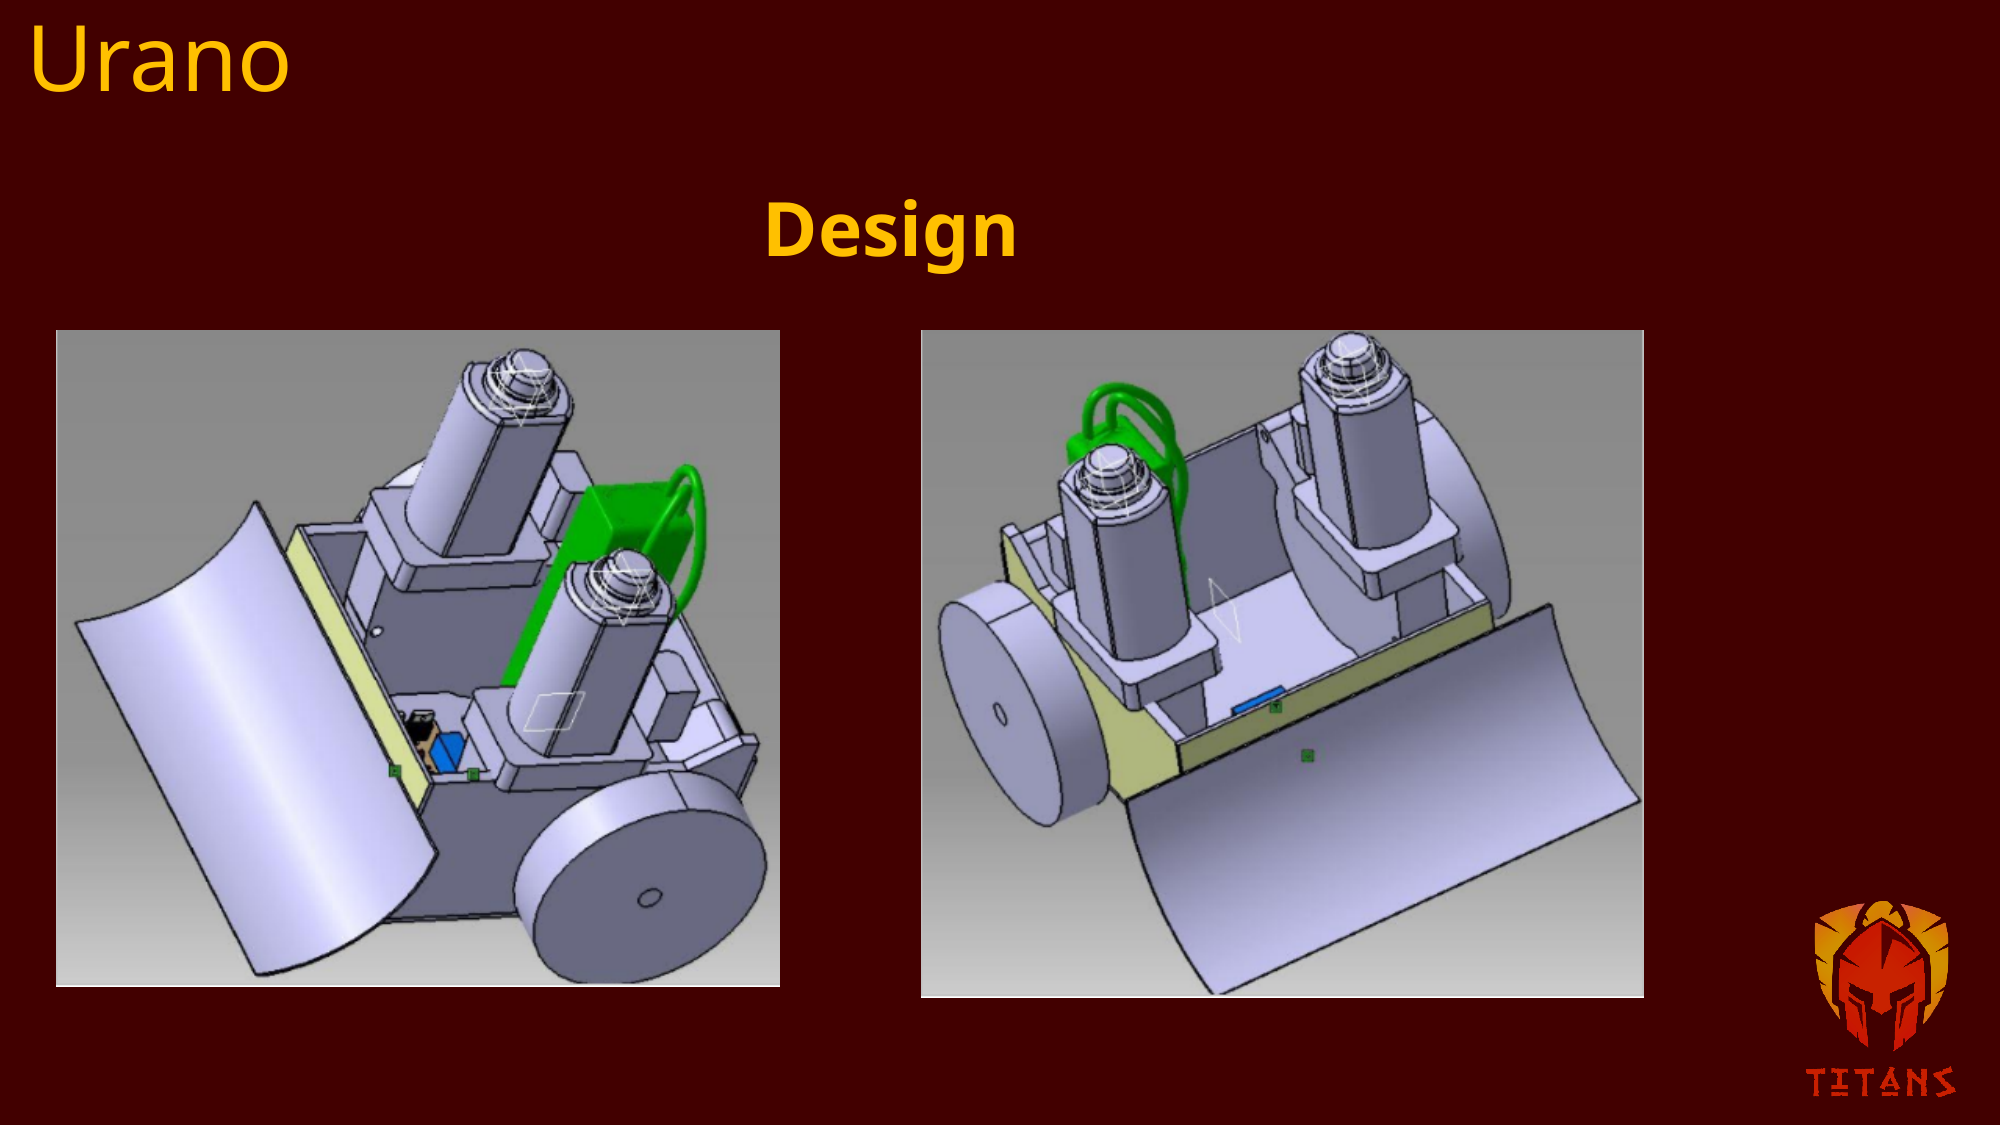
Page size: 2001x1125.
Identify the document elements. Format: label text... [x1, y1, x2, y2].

text_box Design [762, 181, 1052, 284]
picture [56, 330, 780, 987]
title Urano [11, 0, 1737, 171]
picture [921, 330, 1644, 998]
picture [1749, 888, 2000, 1125]
